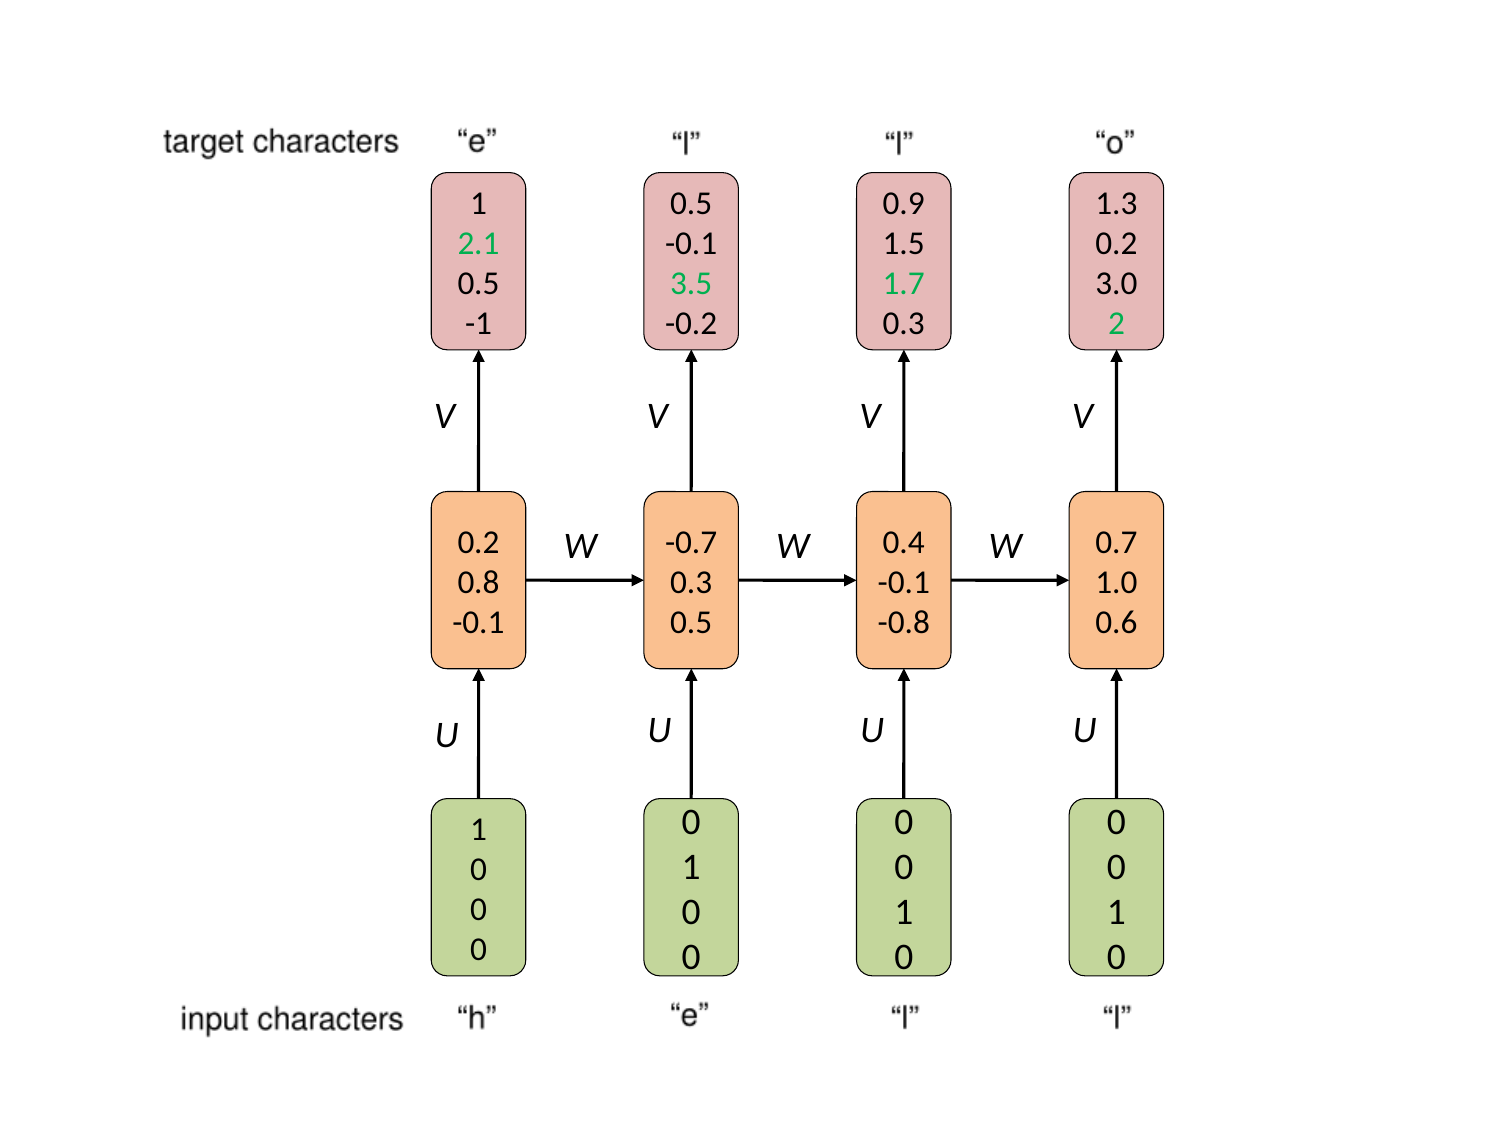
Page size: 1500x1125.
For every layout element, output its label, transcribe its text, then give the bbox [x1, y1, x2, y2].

chart [431, 716, 466, 757]
chart [773, 527, 818, 565]
chart [431, 397, 466, 435]
text_box 0.7 1.0 0.6 [1069, 491, 1164, 669]
chart [1069, 710, 1104, 752]
picture [159, 124, 405, 161]
picture [667, 999, 713, 1031]
text_box 0.4 -0.1 -0.8 [856, 491, 952, 669]
chart [561, 527, 606, 565]
text_box 1.3 0.2 3.0 2 [1069, 172, 1164, 350]
text_box 0 1 0 0 [643, 798, 739, 976]
picture [886, 999, 926, 1034]
text_box 0.5 -0.1 3.5 -0.2 [643, 172, 739, 350]
picture [1092, 125, 1139, 157]
text_box 0.9 1.5 1.7 0.3 [856, 172, 952, 350]
chart [856, 397, 891, 435]
picture [454, 999, 504, 1033]
picture [1098, 999, 1138, 1034]
picture [176, 999, 408, 1039]
picture [454, 125, 501, 157]
chart [643, 397, 679, 435]
text_box 0.2 0.8 -0.1 [431, 491, 526, 669]
text_box 0 0 1 0 [856, 798, 952, 976]
text_box 0 0 1 0 [1069, 798, 1164, 976]
picture [667, 125, 707, 160]
text_box 1 0 0 0 [431, 798, 526, 976]
chart [1069, 397, 1104, 435]
chart [986, 527, 1031, 565]
text_box 1 2.1 0.5 -1 [431, 172, 526, 350]
chart [856, 710, 891, 752]
picture [880, 125, 920, 160]
text_box -0.7 0.3 0.5 [643, 491, 739, 669]
chart [643, 710, 679, 752]
